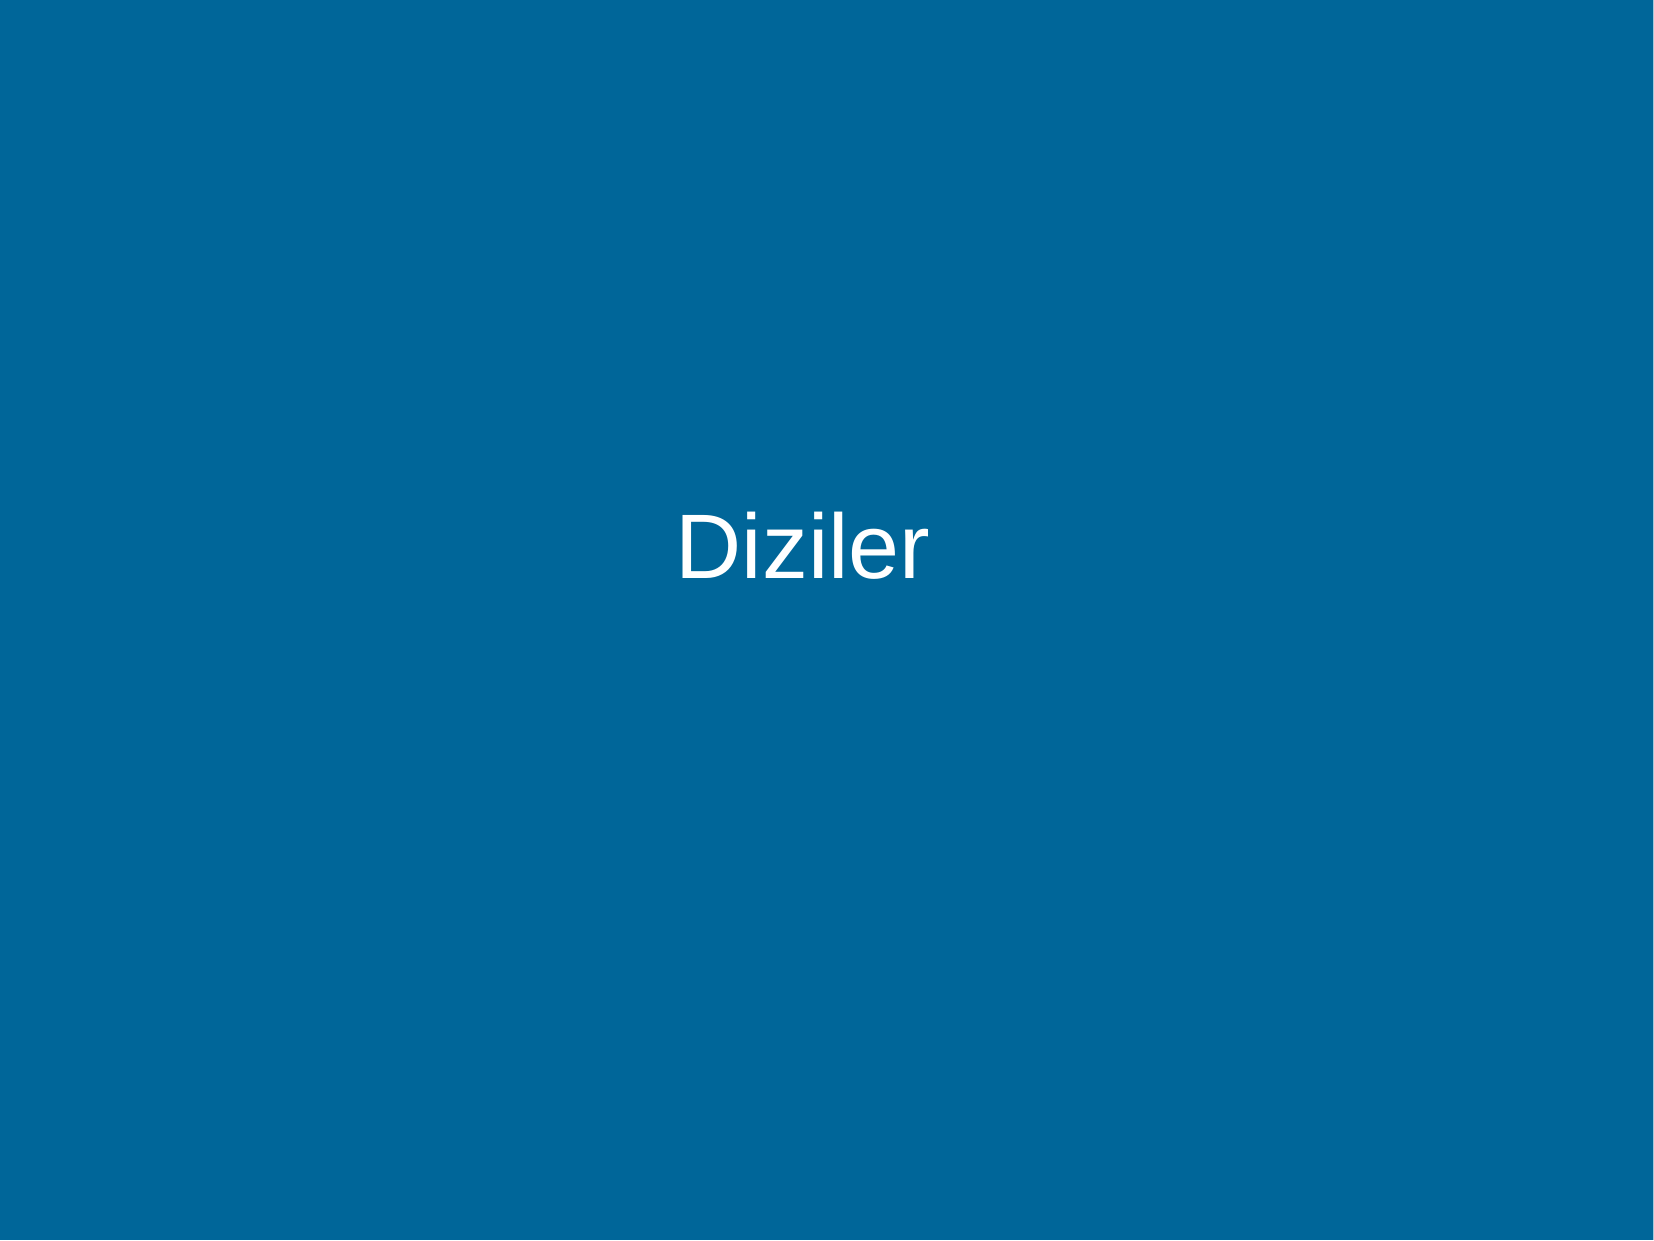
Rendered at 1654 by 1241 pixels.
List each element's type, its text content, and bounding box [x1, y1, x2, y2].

title Diziler [59, 442, 1548, 650]
